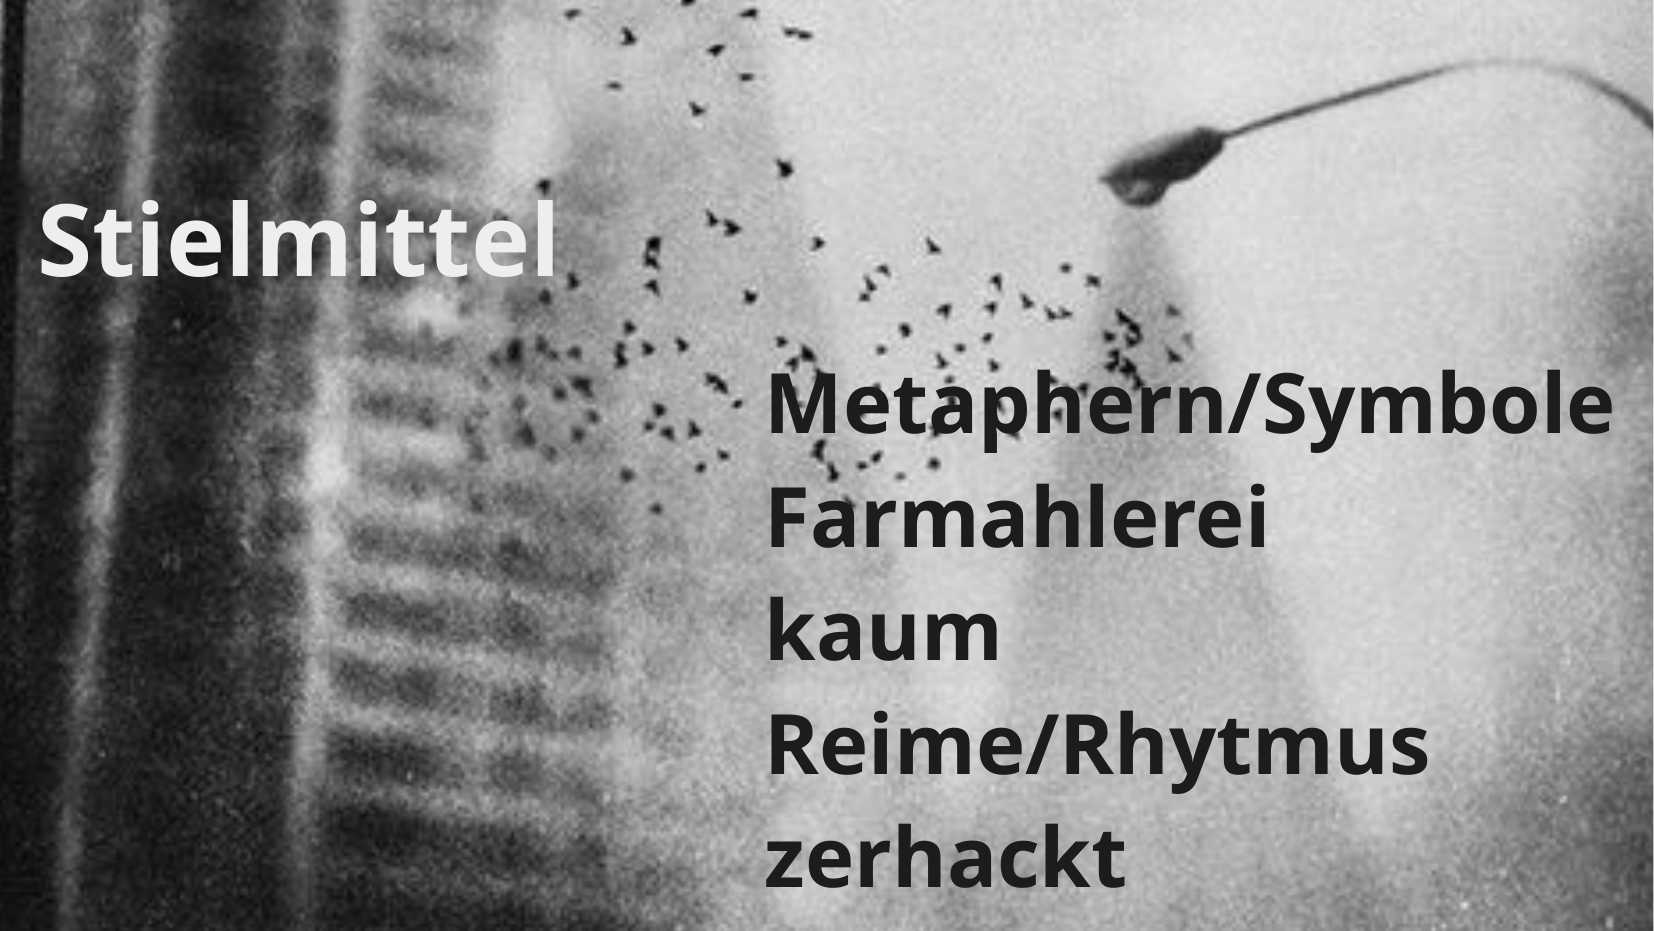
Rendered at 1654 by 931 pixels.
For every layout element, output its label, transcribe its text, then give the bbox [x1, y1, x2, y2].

picture [0, 0, 1654, 931]
title Stielmittel [37, 150, 1576, 327]
text_box Metaphern/Symbole Farmahlerei kaum Reime/Rhytmus zerhackt [750, 337, 1651, 931]
